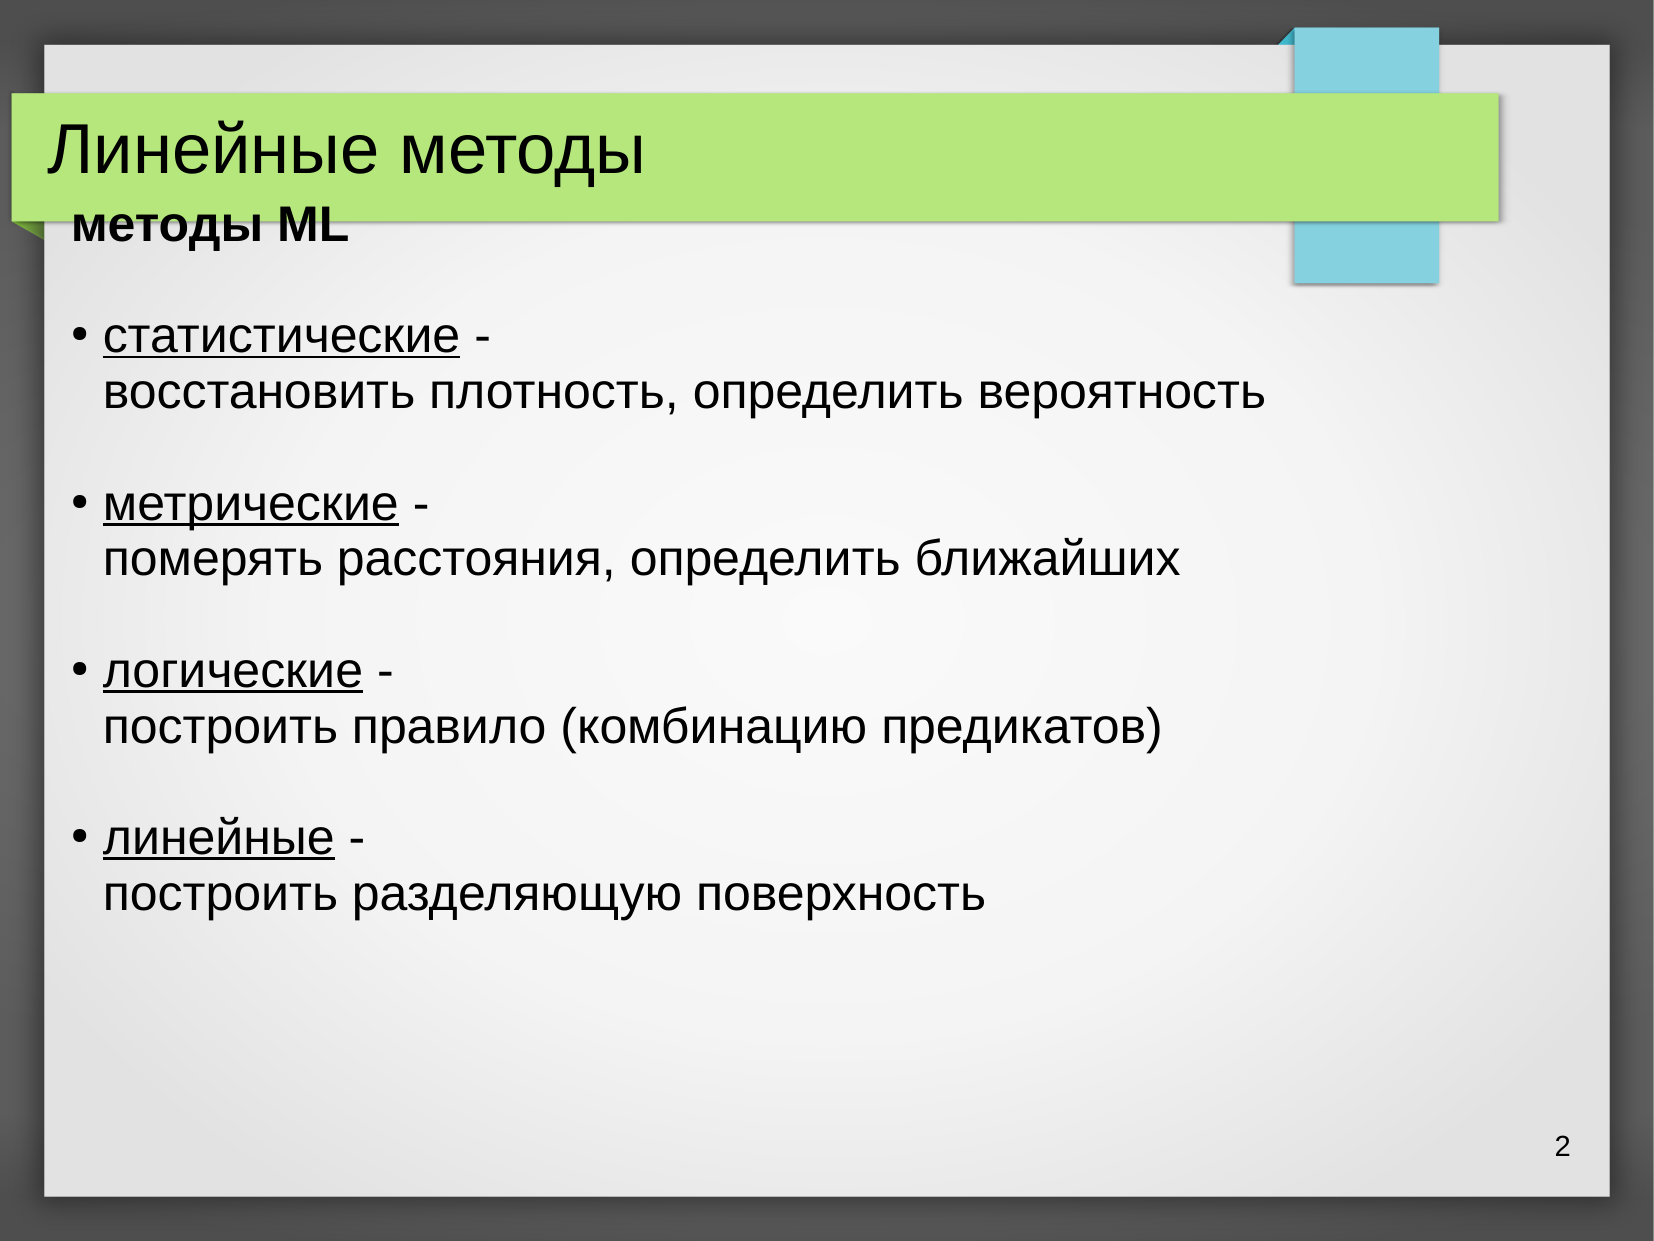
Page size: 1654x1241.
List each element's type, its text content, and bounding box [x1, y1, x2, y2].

picture [0, 0, 1654, 1241]
title Линейные методы [47, 109, 1501, 189]
subtitle методы ML статистические - восстановить плотность, определить вероятность метрические - померять расстояния, определить ближайших логические - построить правило (комбинацию предикатов) линейные - построить разделяющую поверхность [70, 236, 1300, 937]
